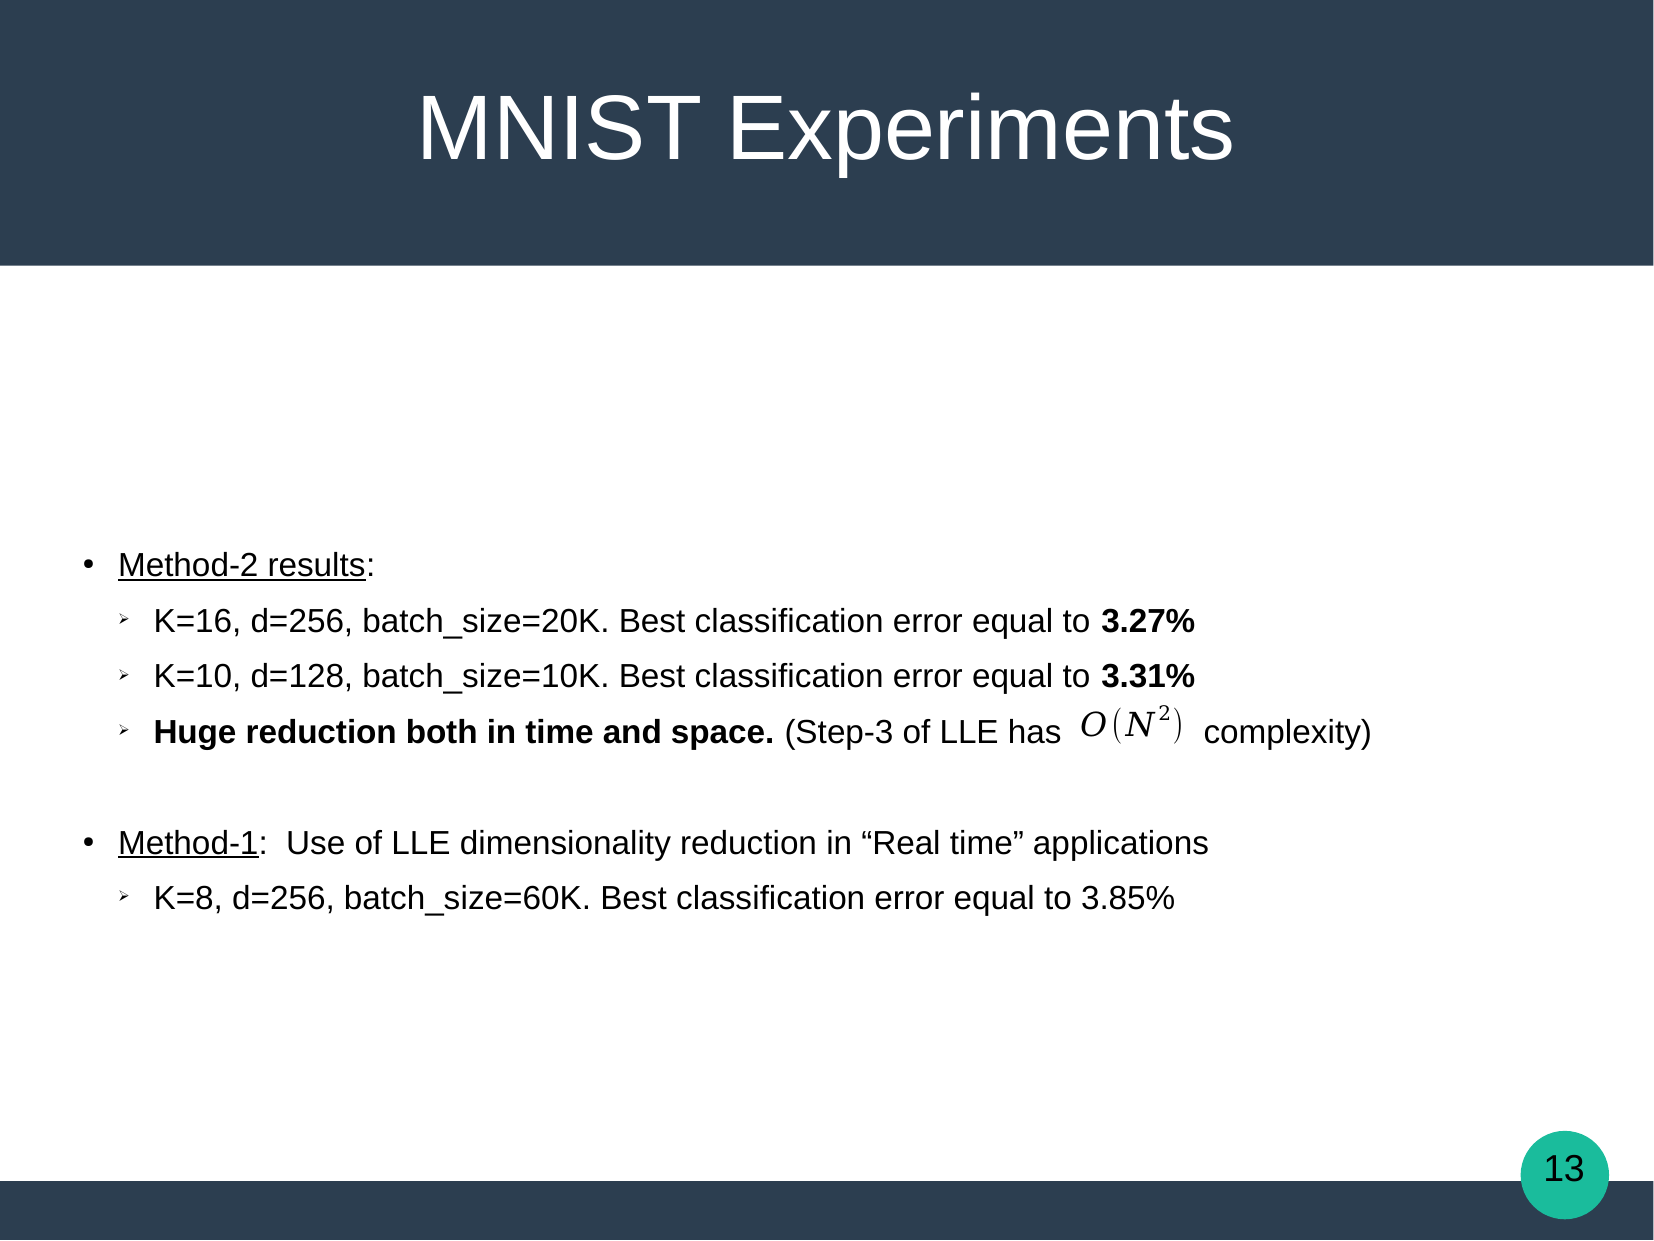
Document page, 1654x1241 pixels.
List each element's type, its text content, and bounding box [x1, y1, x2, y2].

title MNIST Experiments [59, 49, 1595, 207]
subtitle Method-2 results: K=16, d=256, batch_size=20K. Best classification error equal to 3.27% K=10, d=128, batch_size=10K. Best classification error equal to 3.31% Huge reduction both in time and space. (Step-3 of LLE has complexity) Method-1: Use of LLE dimensionality reduction in “Real time” applications K=8, d=256, batch_size=60K. Best classification error equal to 3.85% [82, 290, 1571, 1156]
chart [1073, 701, 1190, 747]
text_box <number> [1528, 1140, 1654, 1223]
